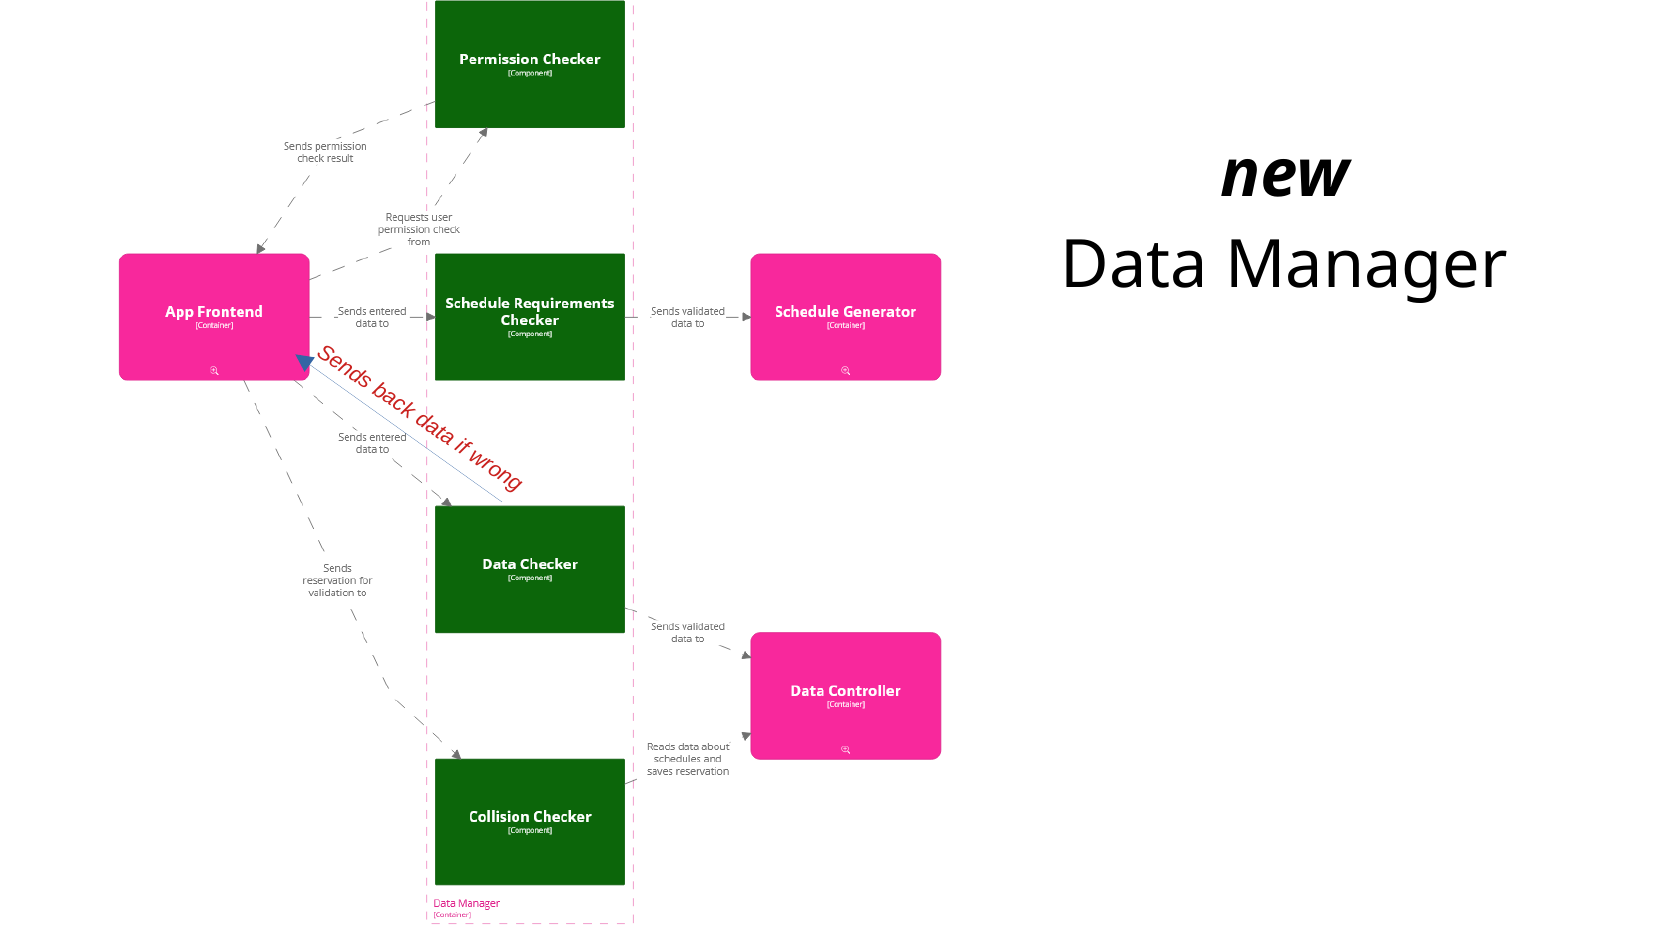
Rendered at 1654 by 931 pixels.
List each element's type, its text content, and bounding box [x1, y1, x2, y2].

text_box new Data Manager [1033, 118, 1536, 437]
text_box Sends back data if wrong [268, 324, 709, 665]
picture [88, 0, 975, 931]
